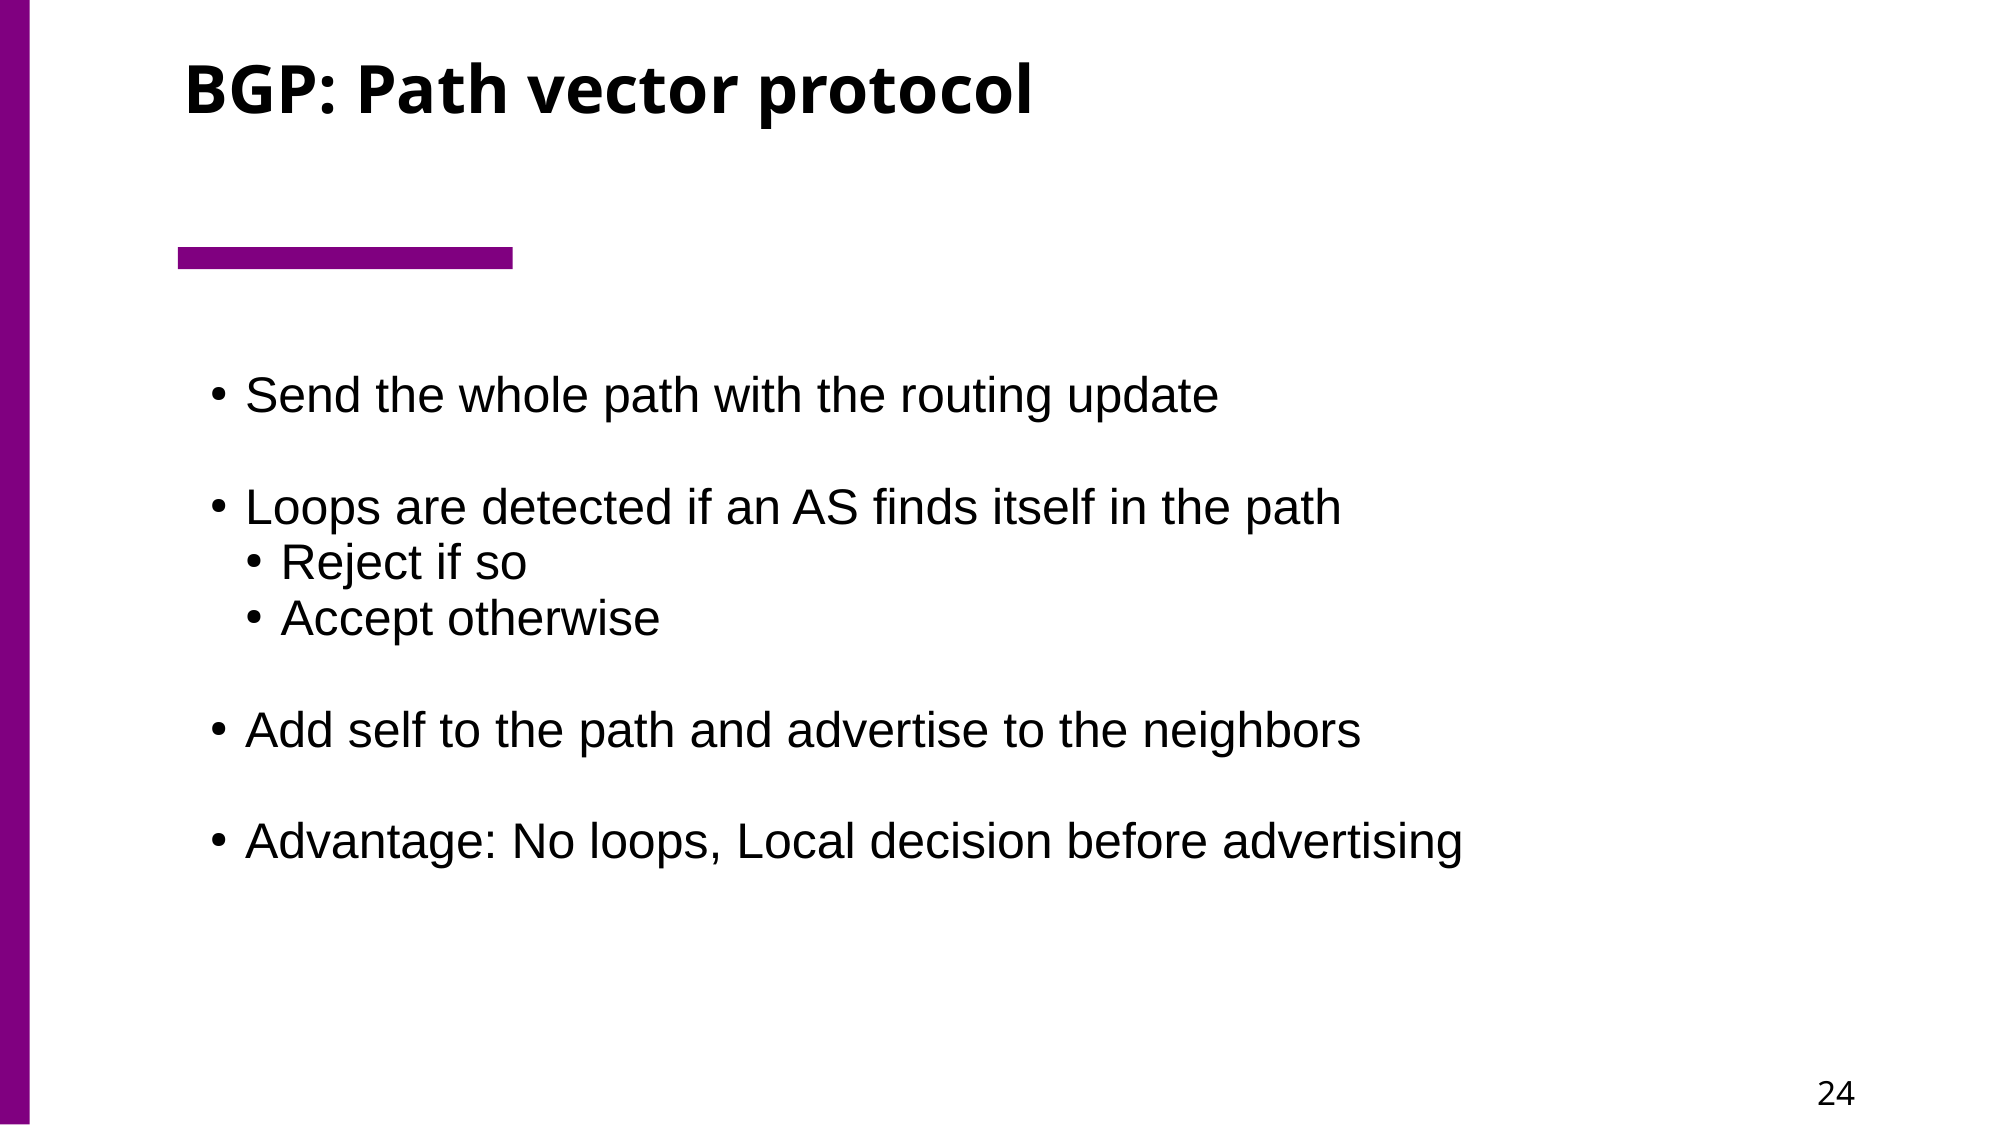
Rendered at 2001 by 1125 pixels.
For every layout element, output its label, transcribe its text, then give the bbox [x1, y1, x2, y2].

text_box Send the whole path with the routing update Loops are detected if an AS finds itself in the path Reject if so Accept otherwise Add self to the path and advertise to the neighbors Advantage: No loops, Local decision before advertising [195, 360, 1711, 888]
title BGP: Path vector protocol [133, 0, 1946, 135]
